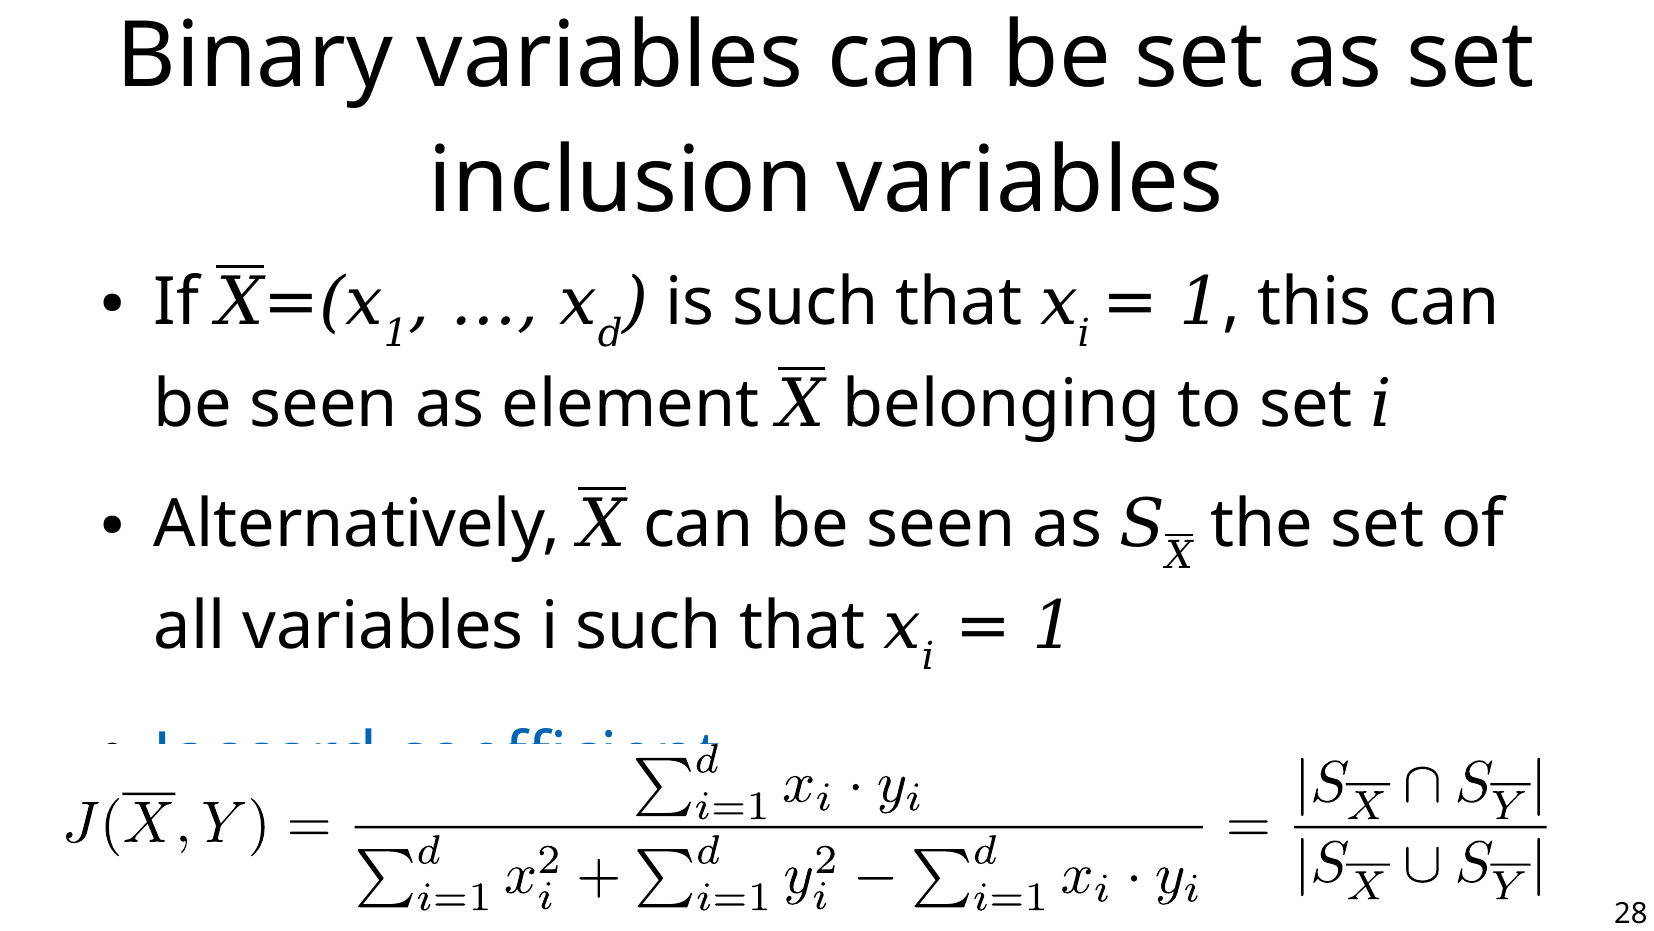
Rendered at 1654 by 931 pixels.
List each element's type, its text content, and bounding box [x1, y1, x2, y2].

text_box [62, 744, 1547, 911]
list If X=(x1, …, xd) is such that xi = 1, this can be seen as element X belonging to set i Alternatively, X can be seen as SX the set of all variables i such that xi = 1 Jaccard coefficient [82, 253, 1571, 886]
title Binary variables can be set as set inclusion variables [82, 1, 1571, 226]
